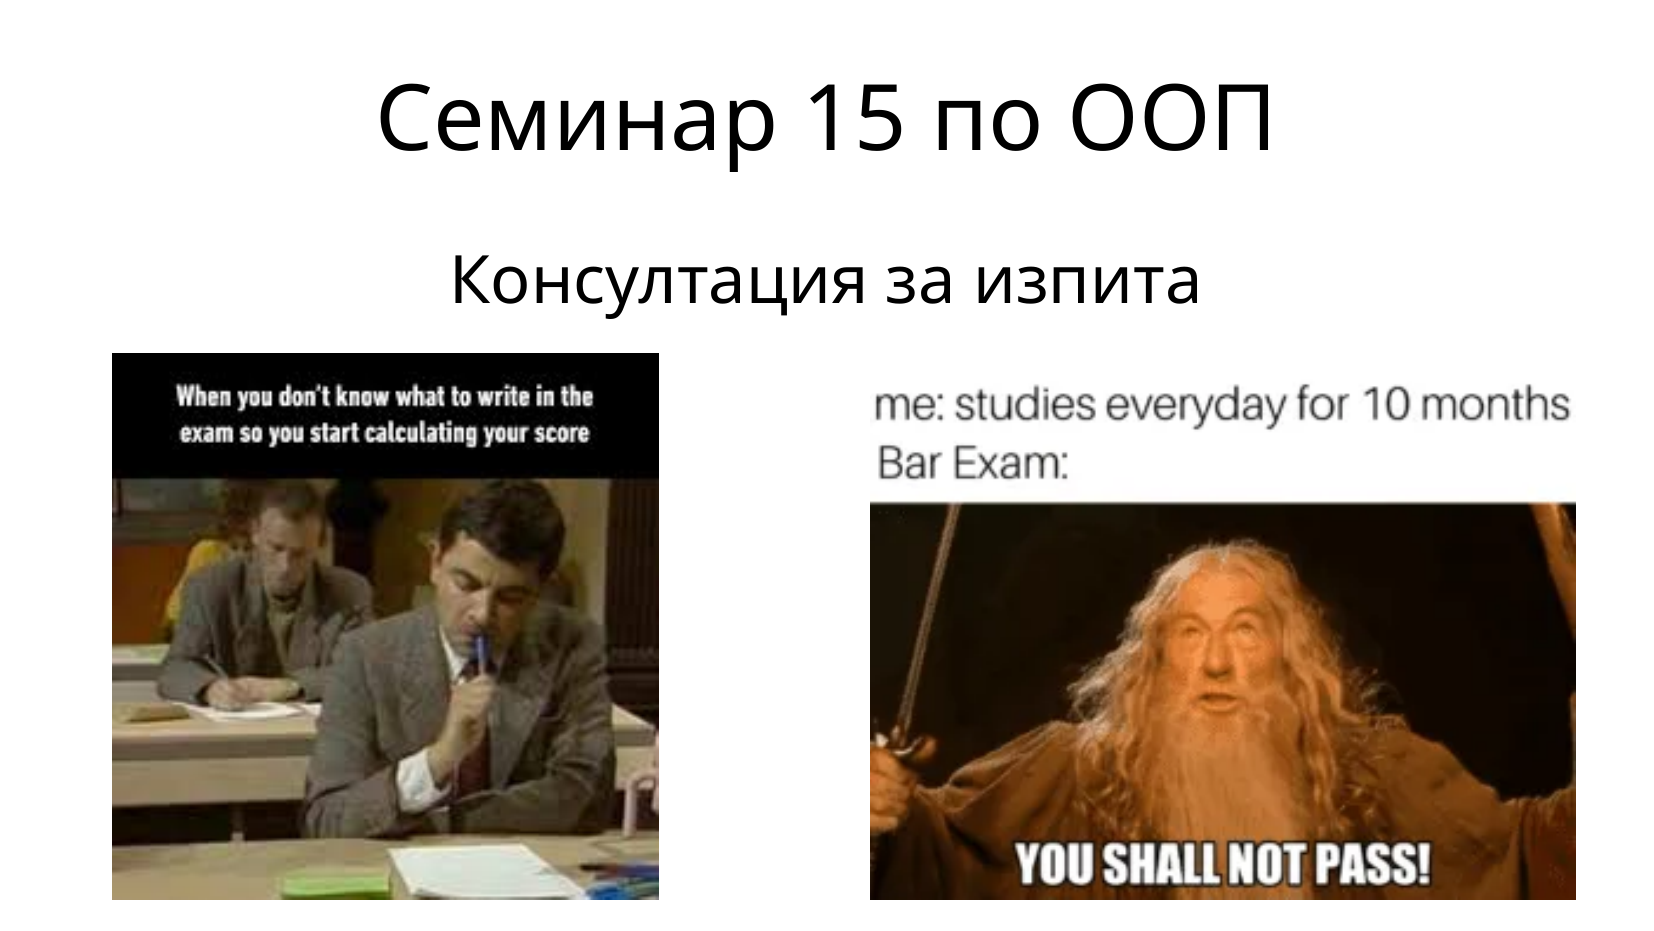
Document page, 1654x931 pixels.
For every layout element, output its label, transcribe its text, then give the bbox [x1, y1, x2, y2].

subtitle Консултация за изпита [82, 217, 1571, 338]
title Семинар 15 по ООП [82, 37, 1571, 193]
picture [870, 357, 1576, 901]
picture [112, 353, 659, 901]
